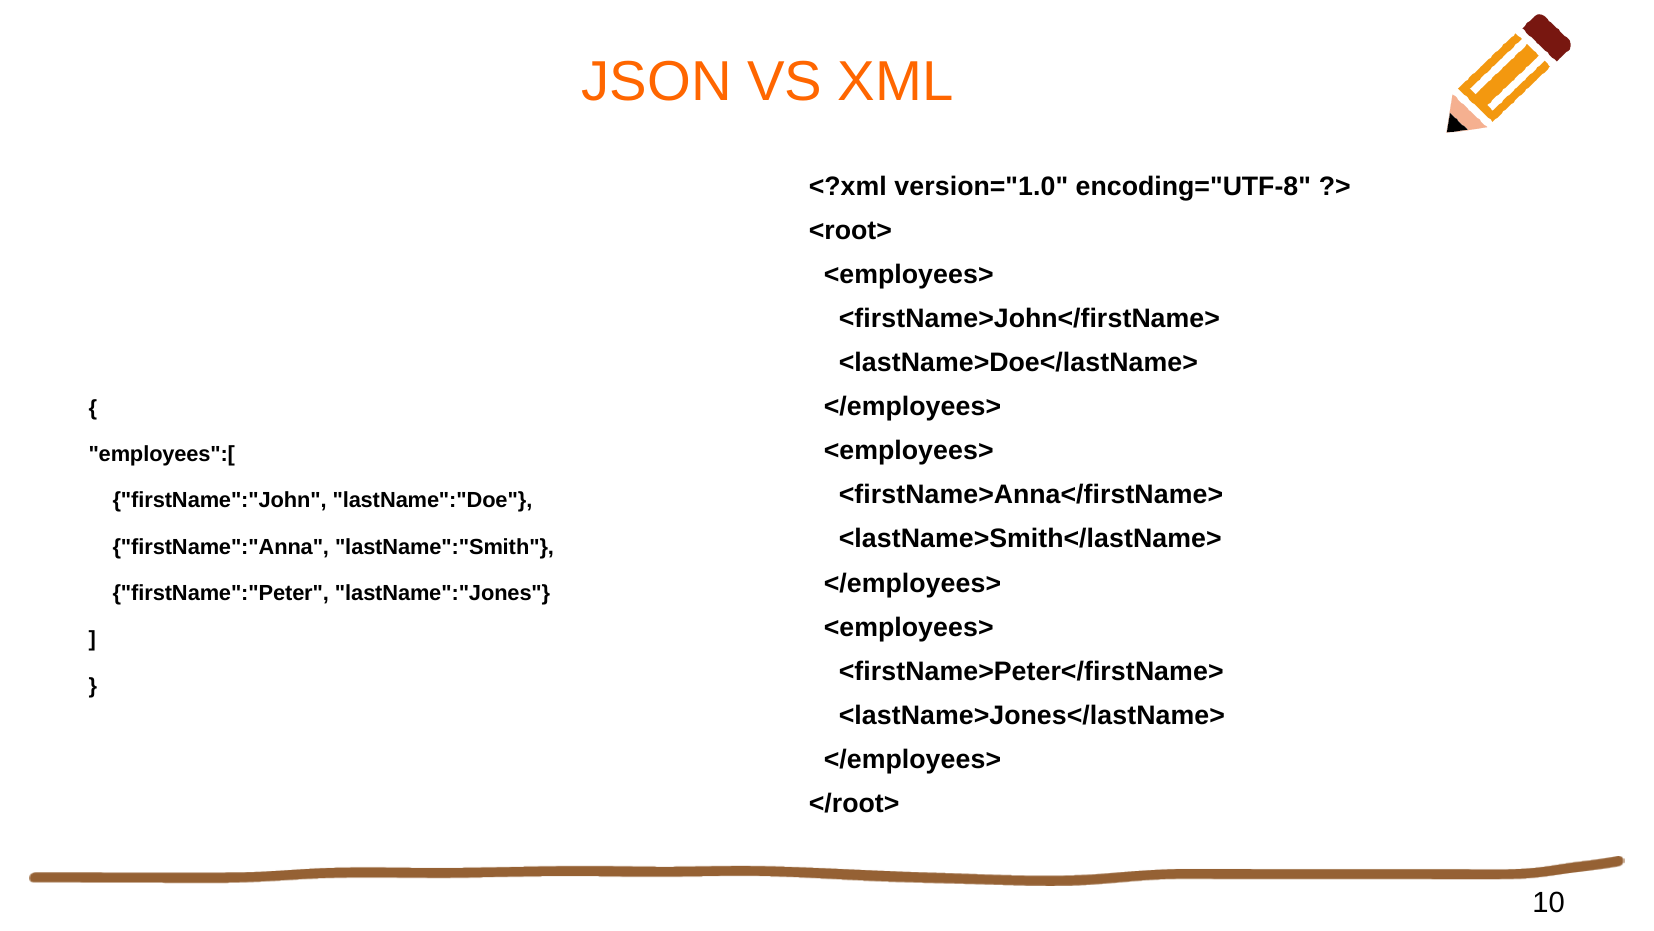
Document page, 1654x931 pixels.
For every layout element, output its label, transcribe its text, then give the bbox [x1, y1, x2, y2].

title JSON VS XML [88, 29, 1447, 133]
picture [29, 856, 1625, 886]
picture [1446, 14, 1571, 133]
list <?xml version="1.0" encoding="UTF-8" ?> <root> <employees> <firstName>John</firstName> <lastName>Doe</lastName> </employees> <employees> <firstName>Anna</firstName> <lastName>Smith</lastName> </employees> <employees> <firstName>Peter</firstName> <lastName>Jones</lastName> </employees> </root> [809, 171, 1530, 821]
list { "employees":[ {"firstName":"John", "lastName":"Doe"}, {"firstName":"Anna", "lastName":"Smith"}, {"firstName":"Peter", "lastName":"Jones"} ] } [88, 395, 621, 768]
